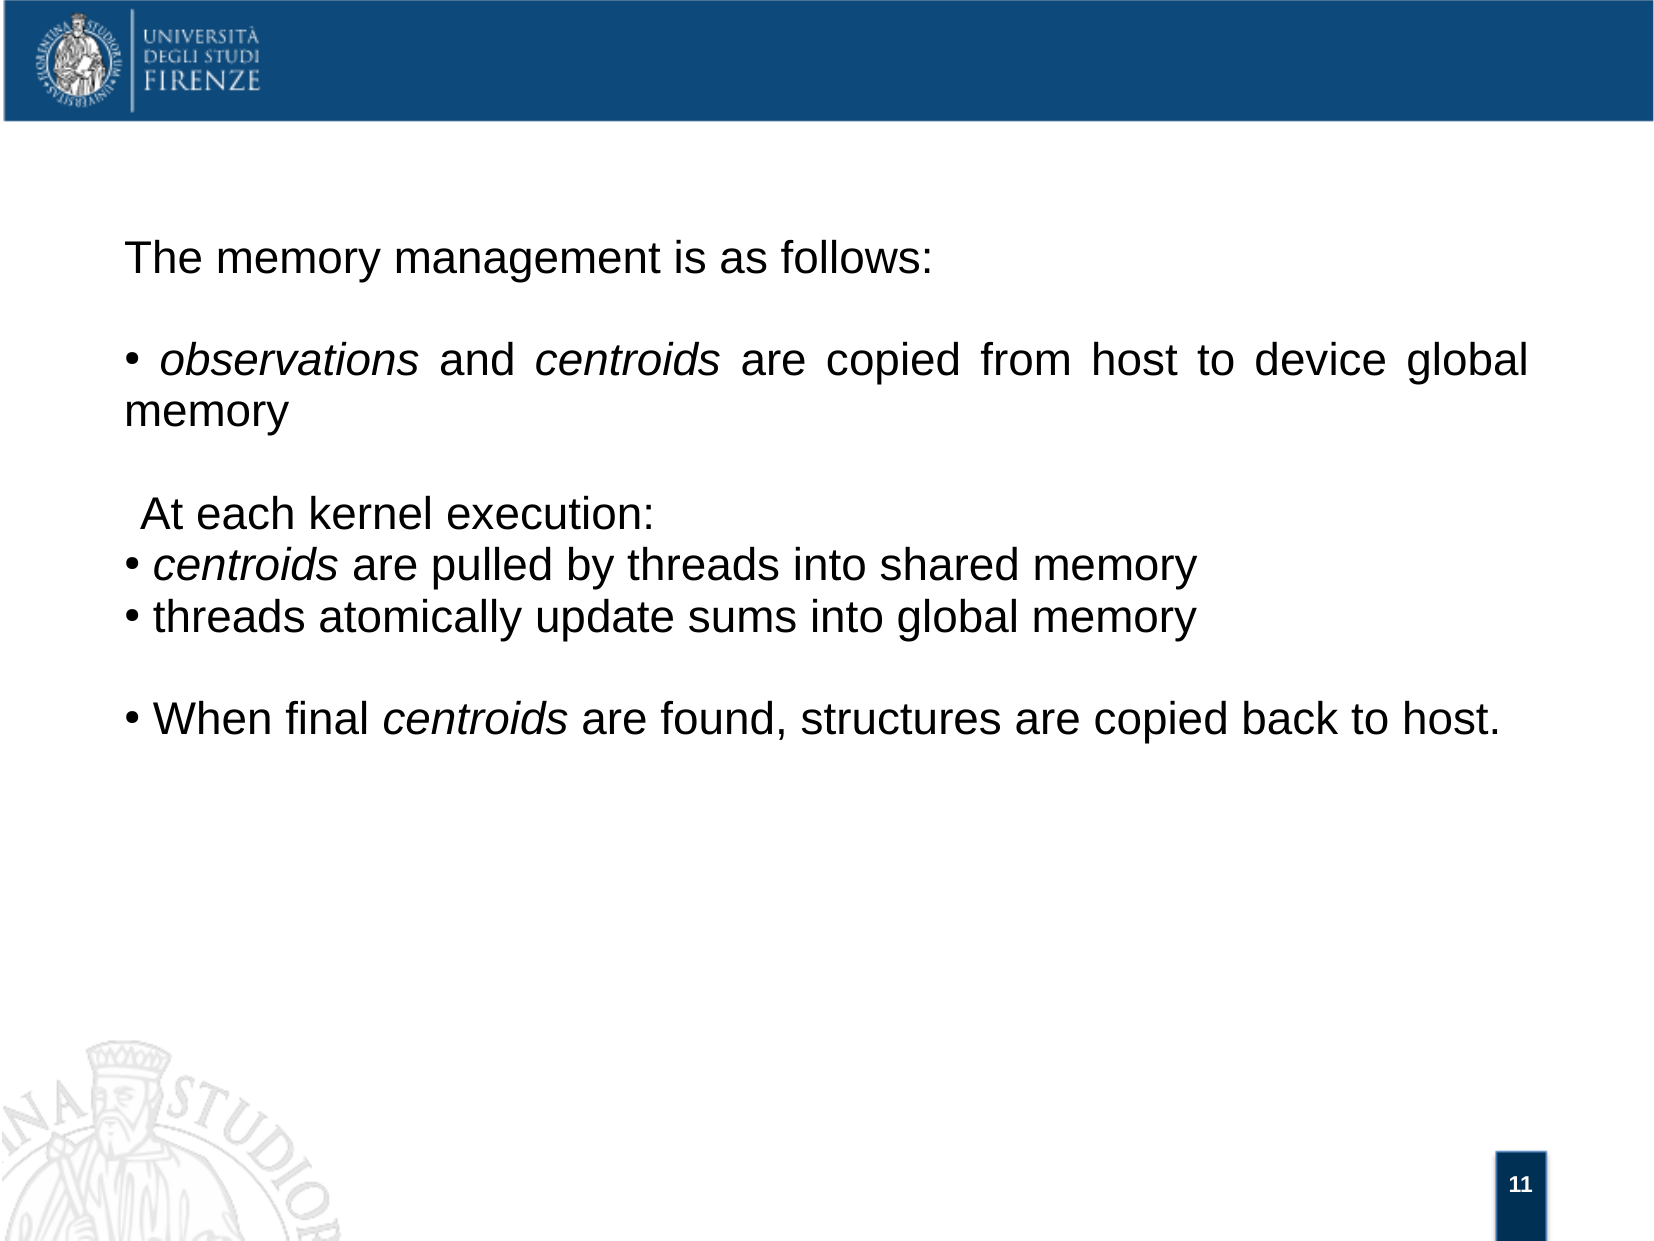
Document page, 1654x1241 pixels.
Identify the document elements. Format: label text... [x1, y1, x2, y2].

picture [2, 0, 1654, 1241]
text_box 11 [1505, 1160, 1536, 1208]
text_box The memory management is as follows: observations and centroids are copied from host to device global memory At each kernel execution: centroids are pulled by threads into shared memory threads atomically update sums into global memory When final centroids are found, structures are copied back to host. [124, 231, 1530, 745]
